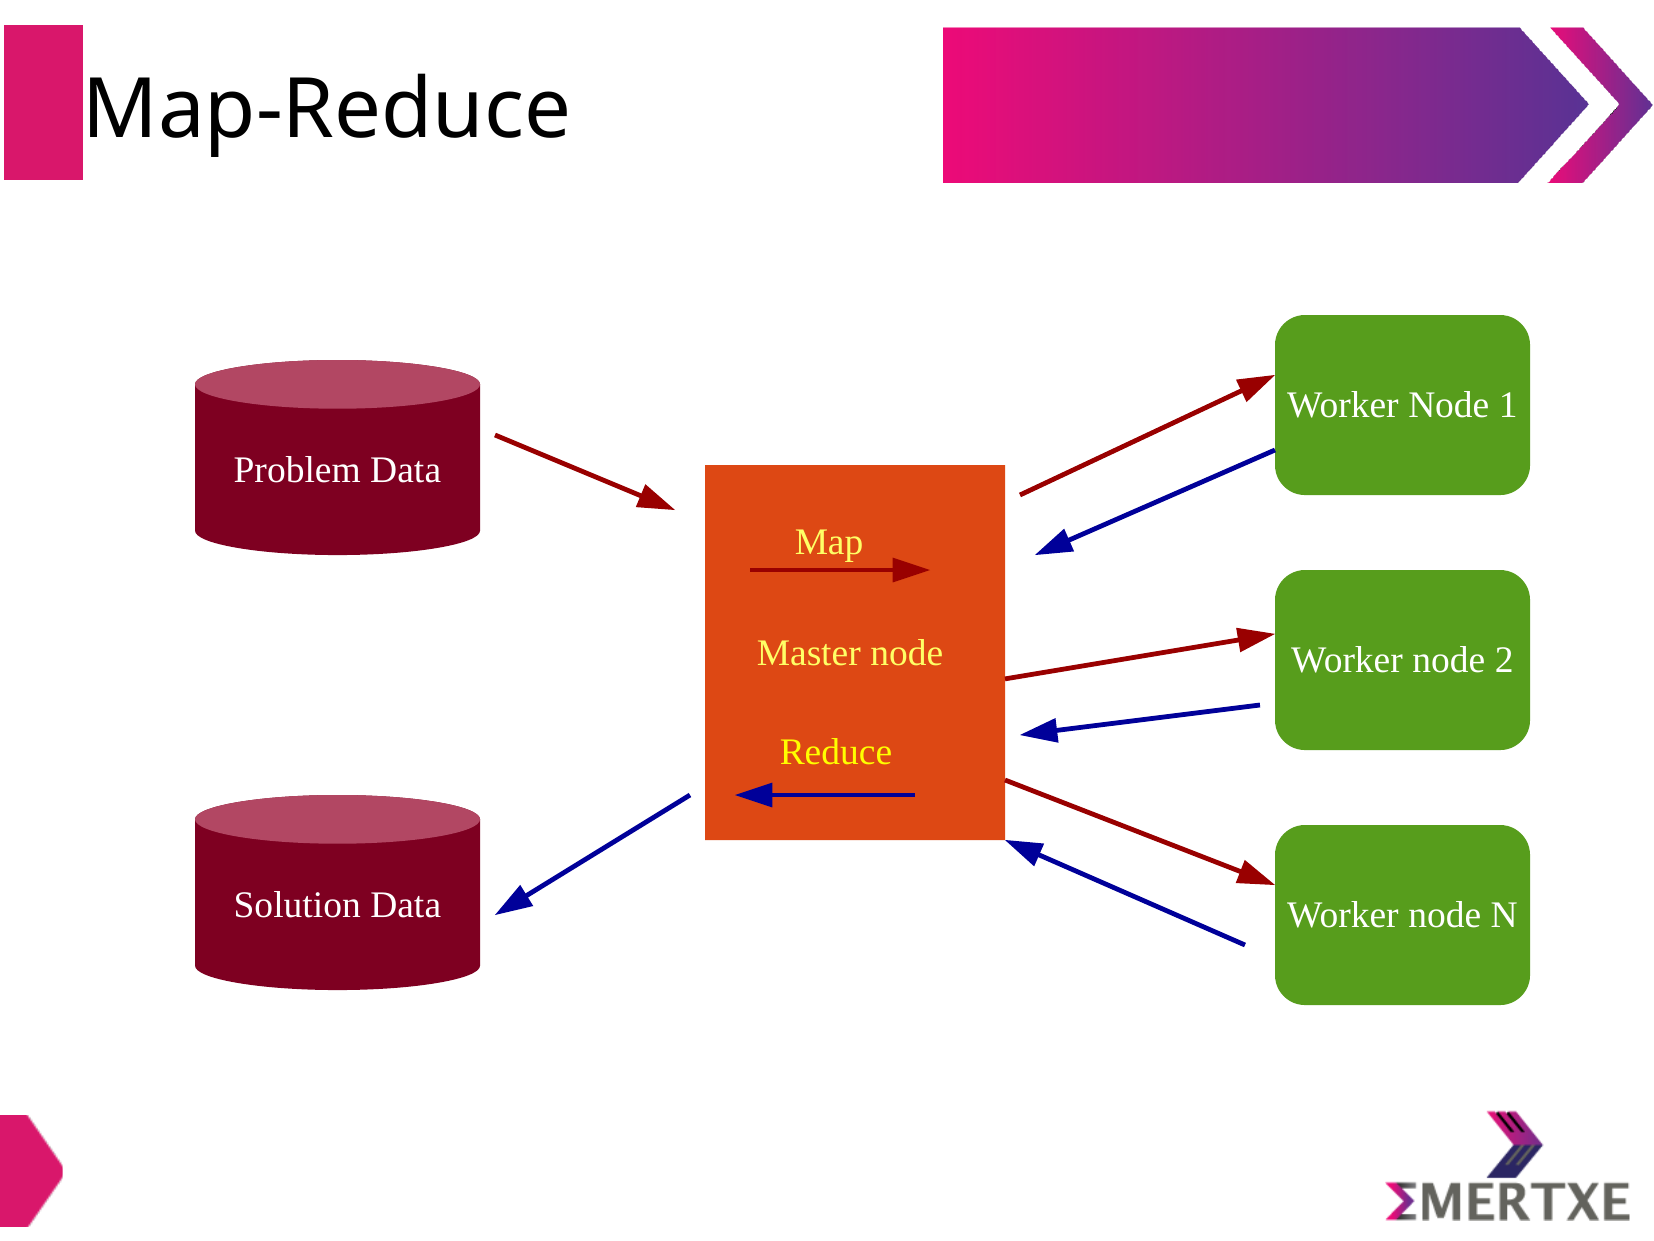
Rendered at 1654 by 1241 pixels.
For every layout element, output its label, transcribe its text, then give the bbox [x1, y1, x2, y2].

picture [1385, 1107, 1631, 1221]
text_box Worker Node 1 [1275, 315, 1531, 496]
text_box Solution Data [195, 820, 481, 991]
picture [1571, 27, 1653, 183]
text_box Reduce [765, 723, 991, 781]
text_box Worker node 2 [1275, 570, 1531, 751]
text_box Map [780, 513, 931, 570]
text_box Worker node N [1275, 825, 1531, 1006]
text_box Problem Data [195, 385, 481, 556]
title Map-Reduce [82, 2, 1571, 210]
text_box Master node [705, 465, 1006, 841]
